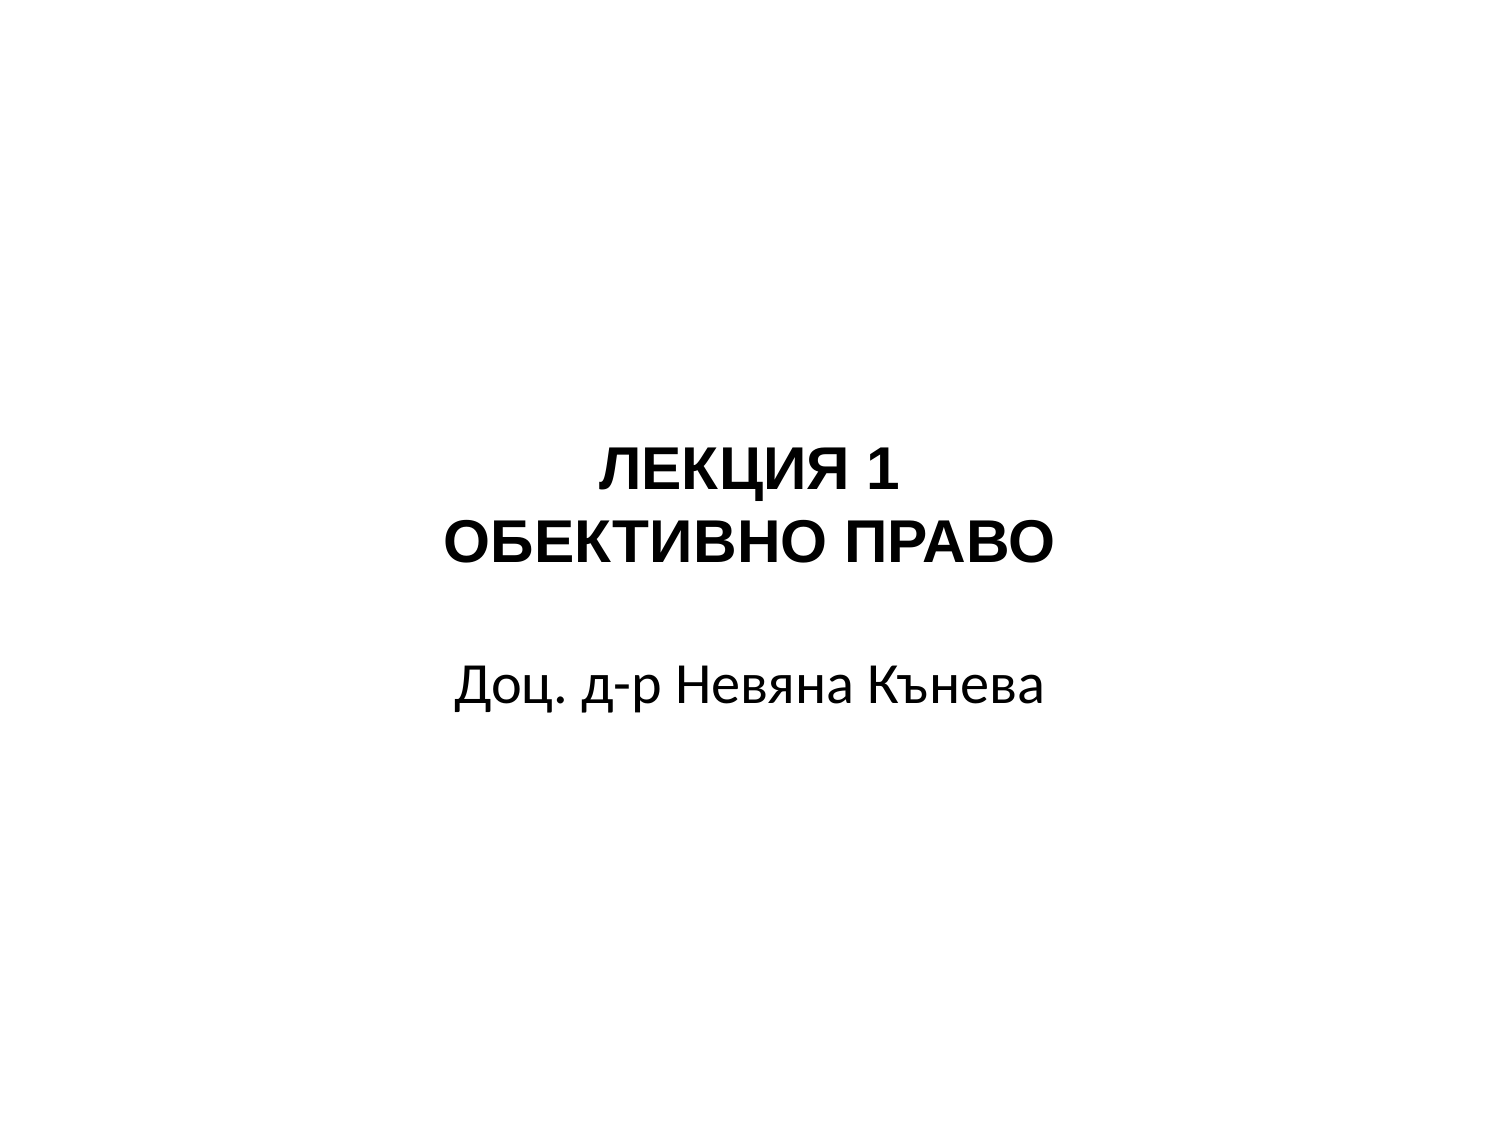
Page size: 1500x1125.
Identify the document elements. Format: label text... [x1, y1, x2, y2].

subtitle Доц. д-р Невяна Кънева [225, 637, 1276, 925]
title ЛЕКЦИЯ 1 ОБЕКТИВНО ПРАВО [112, 349, 1388, 591]
